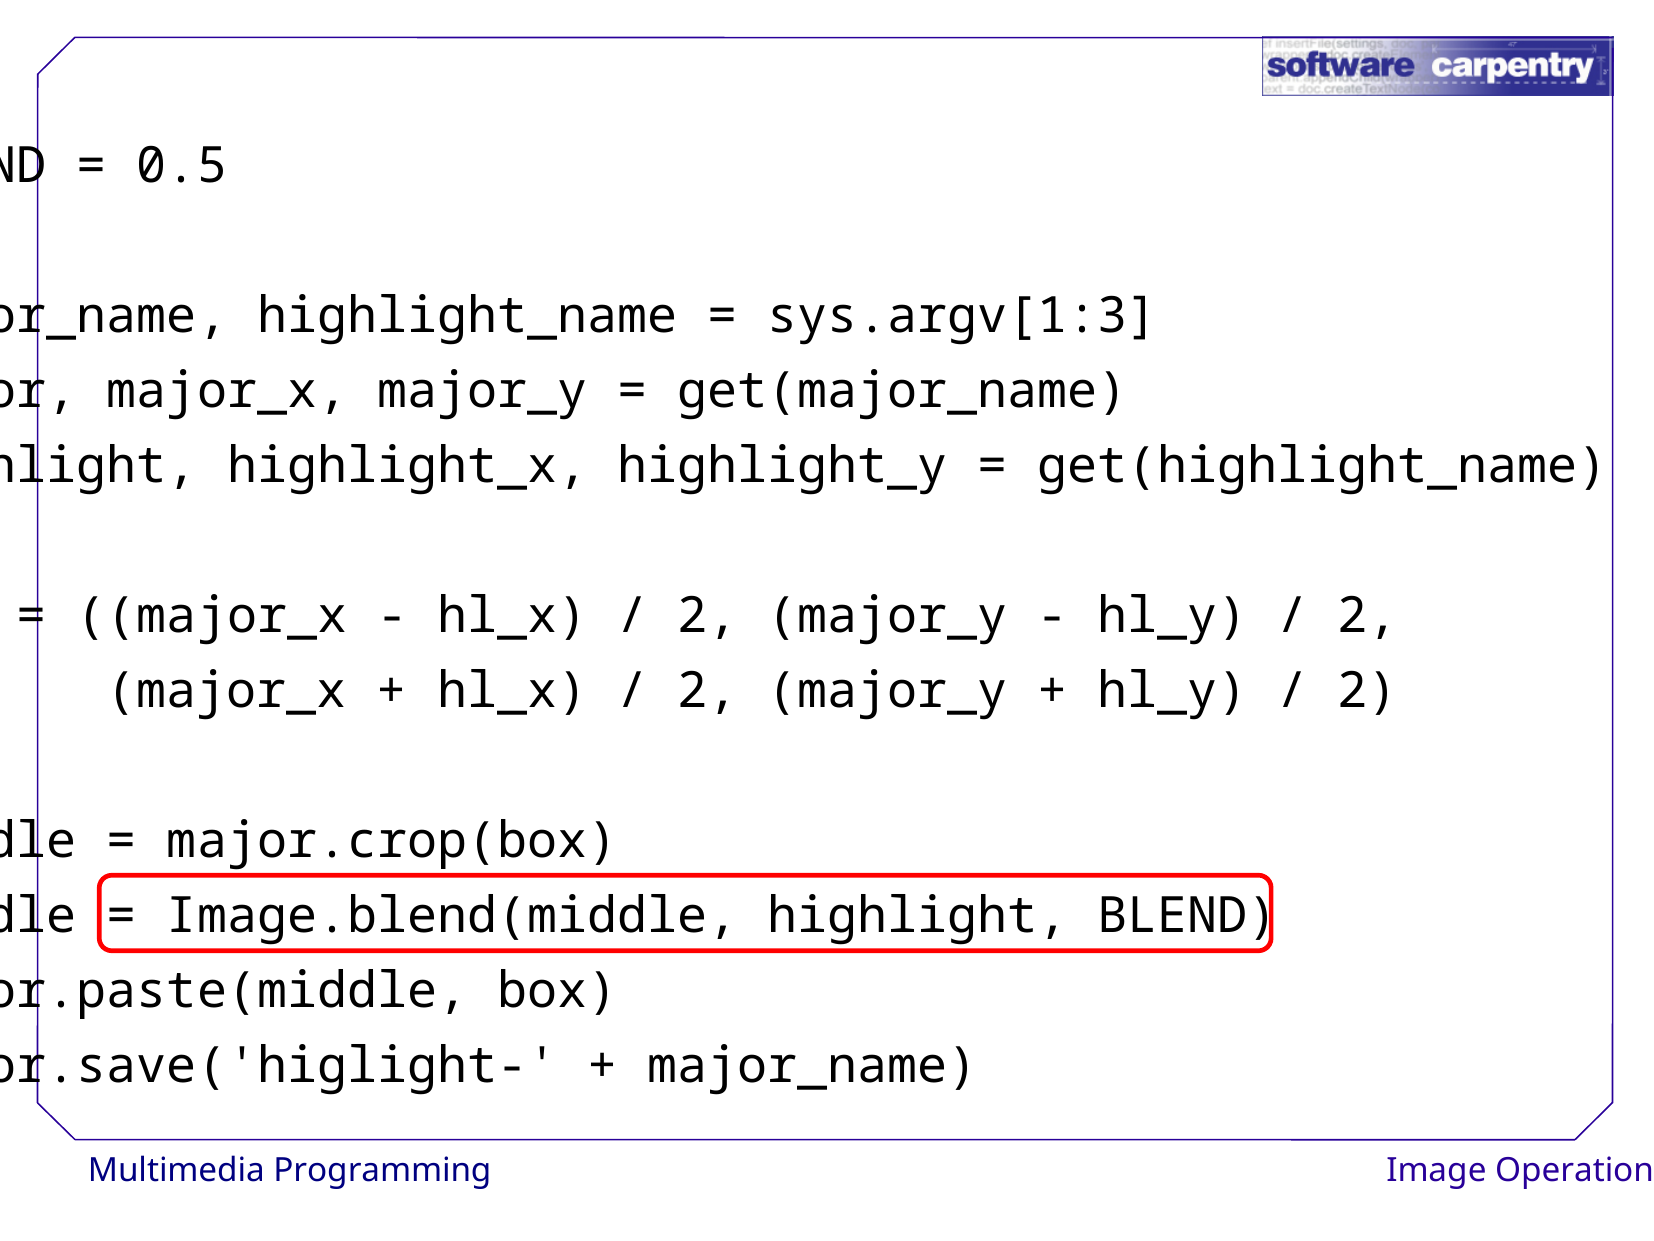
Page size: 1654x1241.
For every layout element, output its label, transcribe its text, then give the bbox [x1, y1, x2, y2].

picture [1262, 36, 1614, 96]
text_box BLEND = 0.5 major_name, highlight_name = sys.argv[1:3] major, major_x, major_y = get(major_name) highlight, highlight_x, highlight_y = get(highlight_name) box = ((major_x - hl_x) / 2, (major_y - hl_y) / 2, (major_x + hl_x) / 2, (major_y + hl_y) / 2) middle = major.crop(box) middle = Image.blend(middle, highlight, BLEND) major.paste(middle, box) major.save('higlight-' + major_name) [0, 109, 1654, 1101]
